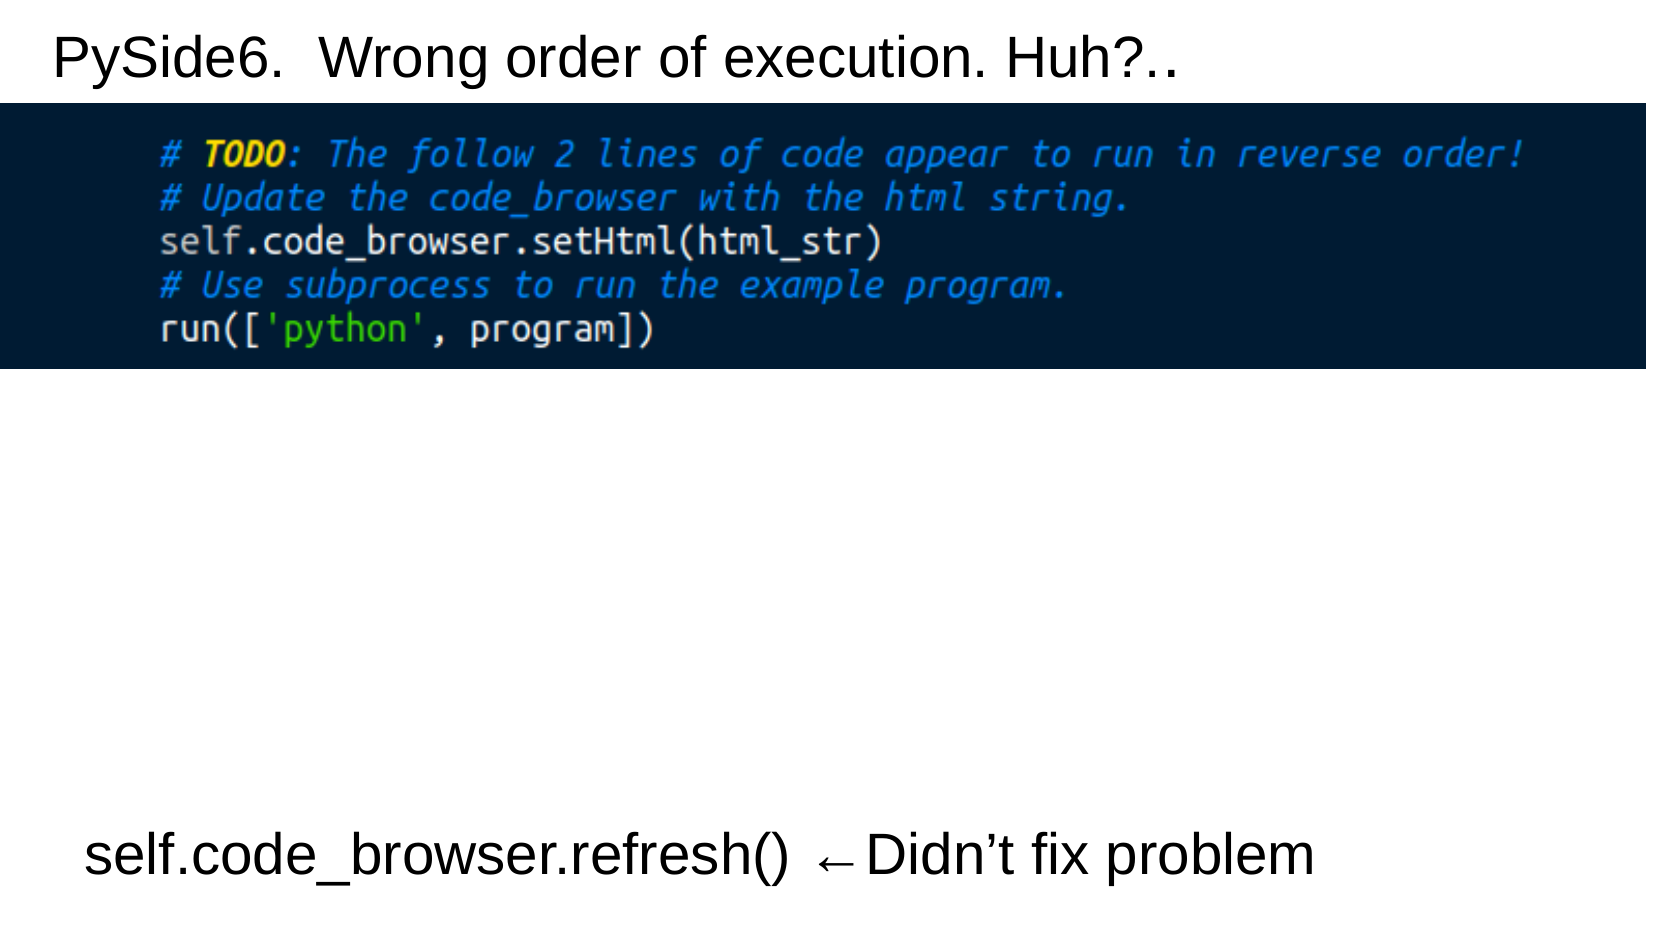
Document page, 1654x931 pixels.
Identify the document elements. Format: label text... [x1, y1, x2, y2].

text_box PySide6. Wrong order of execution. Huh?.. [52, 17, 1541, 92]
picture [0, 103, 1646, 369]
text_box self.code_browser.refresh() ←Didn’t fix problem [84, 821, 1573, 888]
